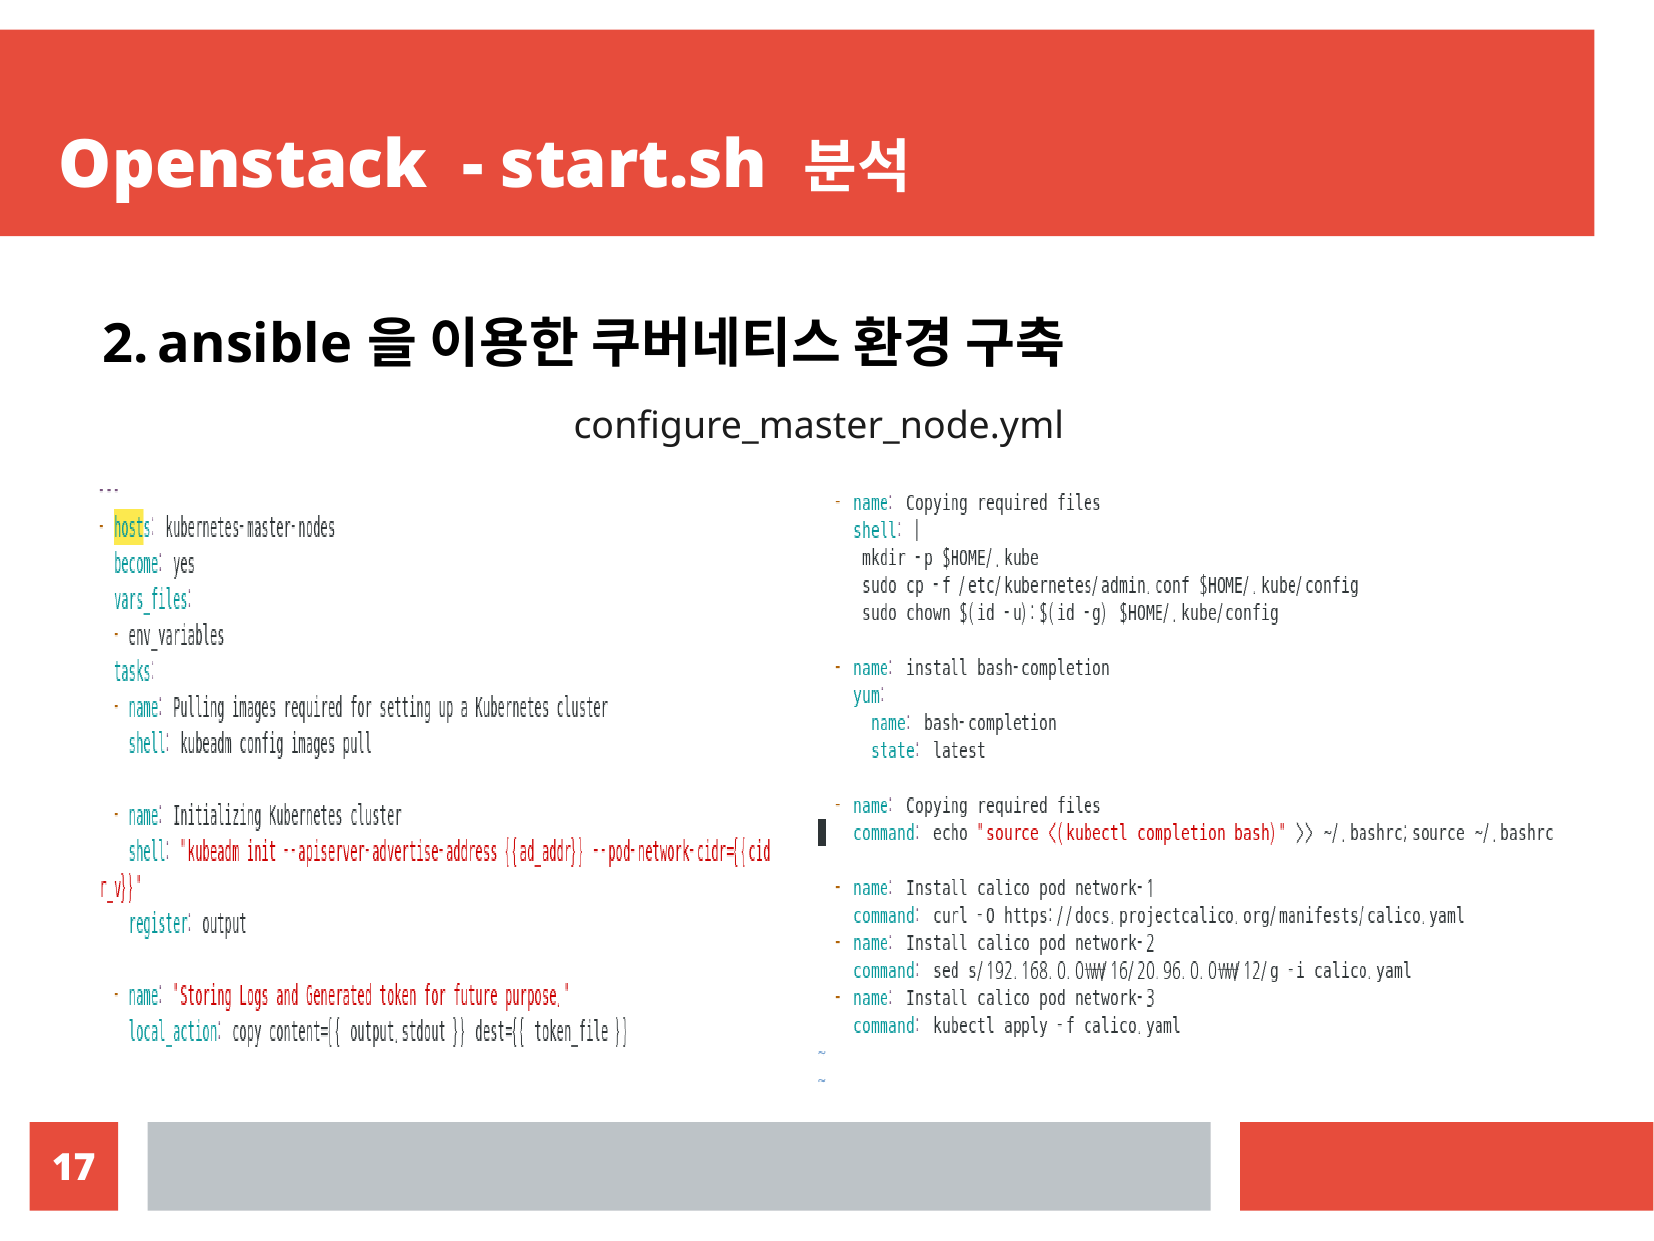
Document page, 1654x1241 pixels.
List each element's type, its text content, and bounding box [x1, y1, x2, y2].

text_box configure_master_node.yml [72, 398, 1565, 458]
picture [818, 477, 1565, 1093]
picture [98, 477, 771, 1083]
title Openstack - start.sh 분석 [59, 59, 1595, 207]
list [59, 398, 1565, 1093]
text_box 2. ansible을 이용한 쿠버네티스 환경 구축 [52, 292, 1540, 376]
